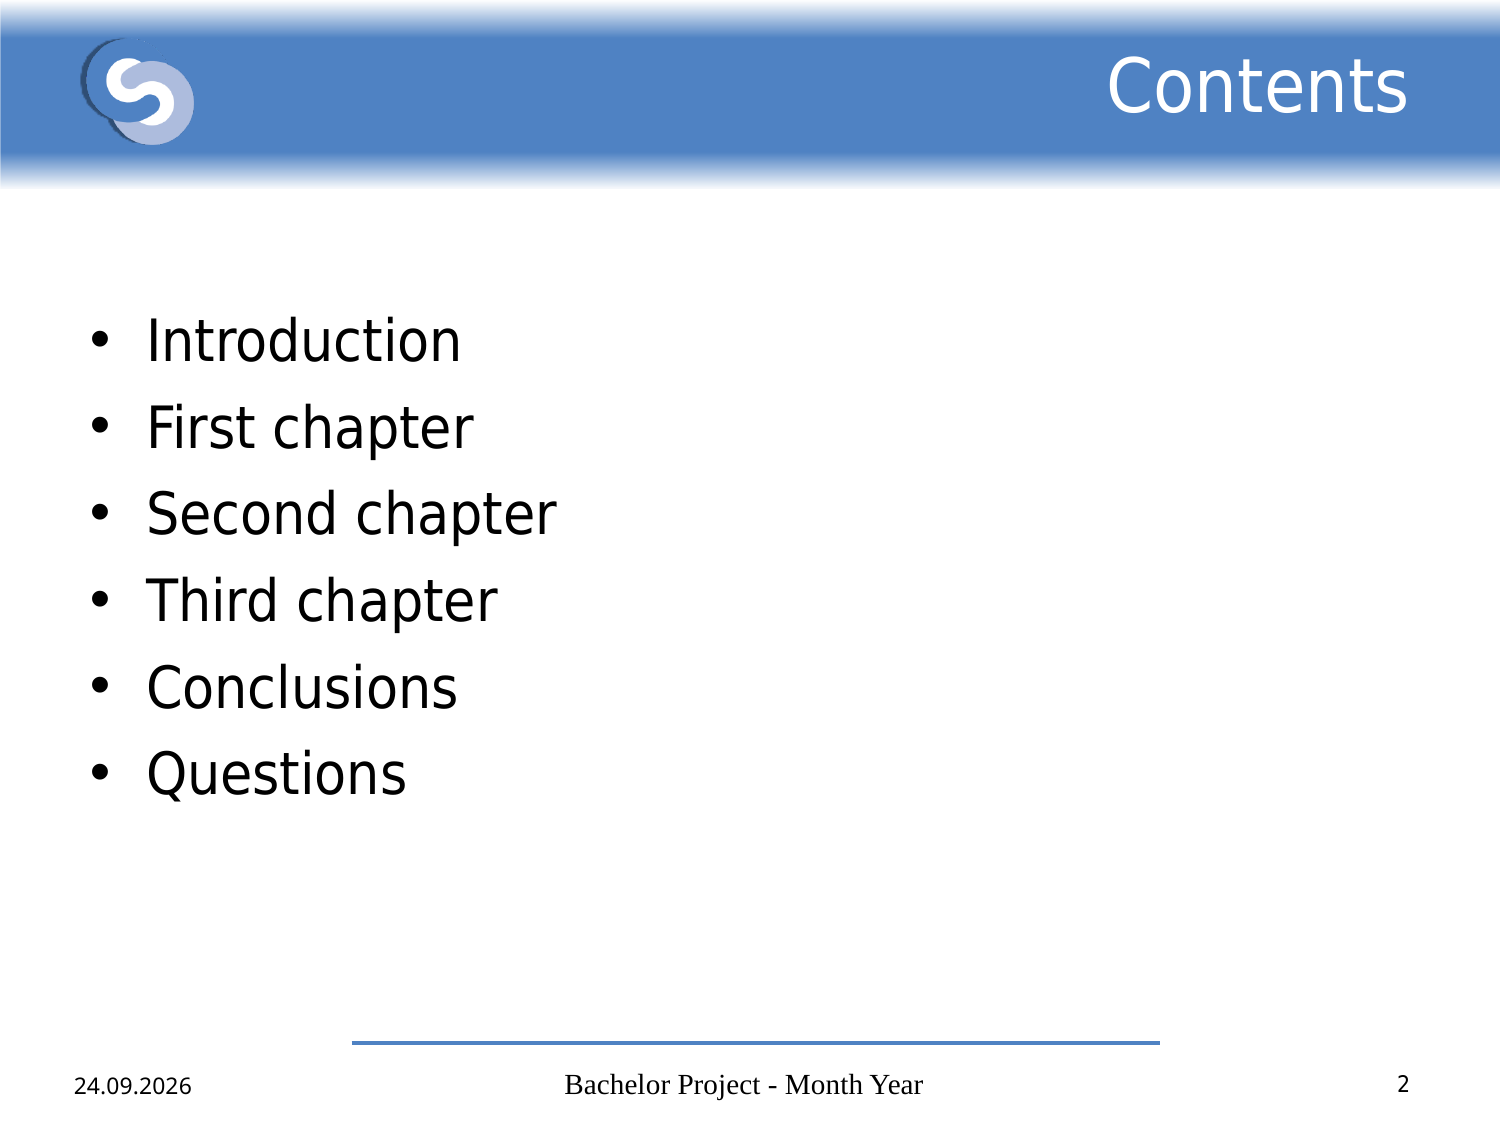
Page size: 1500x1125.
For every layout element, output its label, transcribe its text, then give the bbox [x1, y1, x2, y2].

list Introduction First chapter Second chapter Third chapter Conclusions Questions [75, 220, 1426, 889]
picture [0, 0, 1500, 189]
title Contents [199, 11, 1425, 155]
